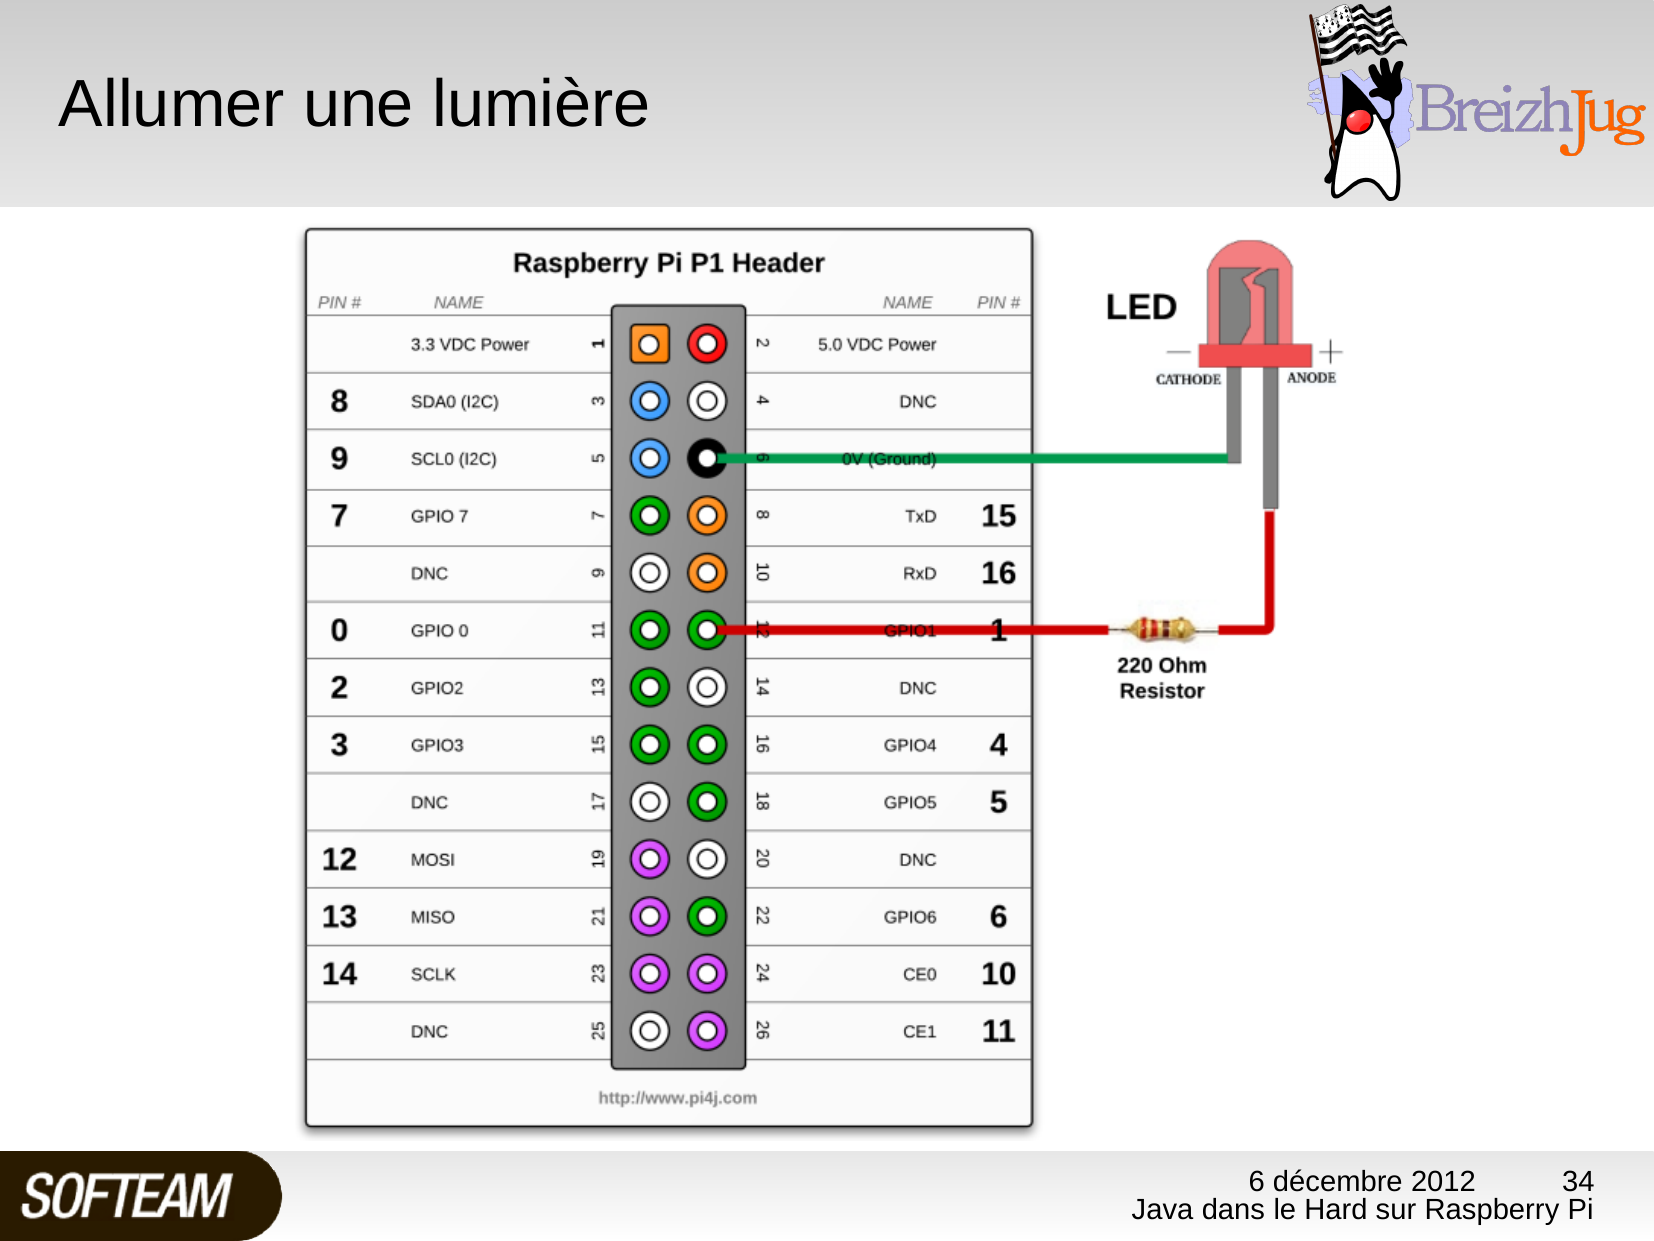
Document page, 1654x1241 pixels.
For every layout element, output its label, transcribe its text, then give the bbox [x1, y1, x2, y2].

picture [1299, 0, 1654, 206]
picture [0, 1151, 286, 1241]
title Allumer une lumière [59, 29, 1359, 178]
picture [295, 213, 1359, 1141]
